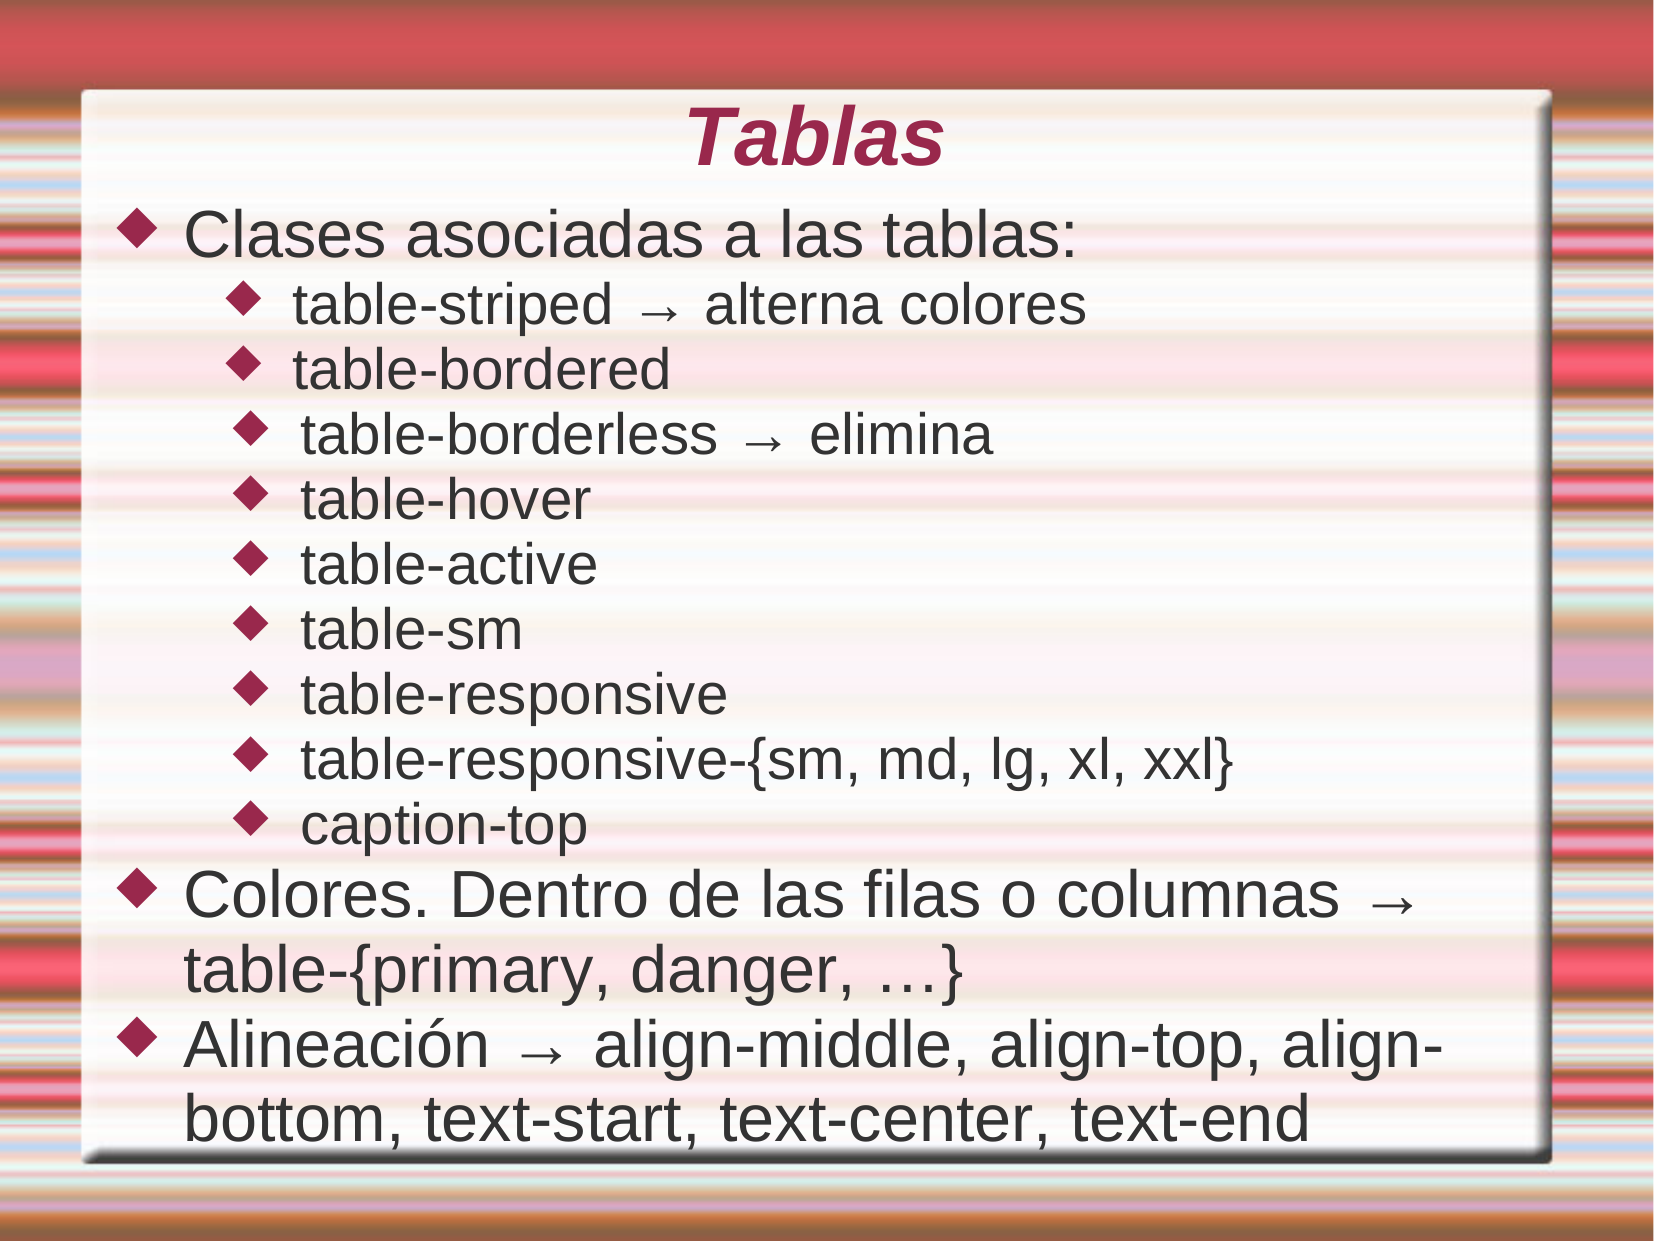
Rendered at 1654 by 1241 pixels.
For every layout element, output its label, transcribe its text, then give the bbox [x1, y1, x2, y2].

title Tablas [109, 90, 1522, 184]
picture [0, 0, 1654, 1241]
list Clases asociadas a las tablas: table-striped → alterna colores table-bordered table-borderless → elimina table-hover table-active table-sm table-responsive table-responsive-{sm, md, lg, xl, xxl} caption-top Colores. Dentro de las filas o columnas → table-{primary, danger, …} Alineación → align-middle, align-top, align-bottom, text-start, text-center, text-end [100, 197, 1528, 1155]
